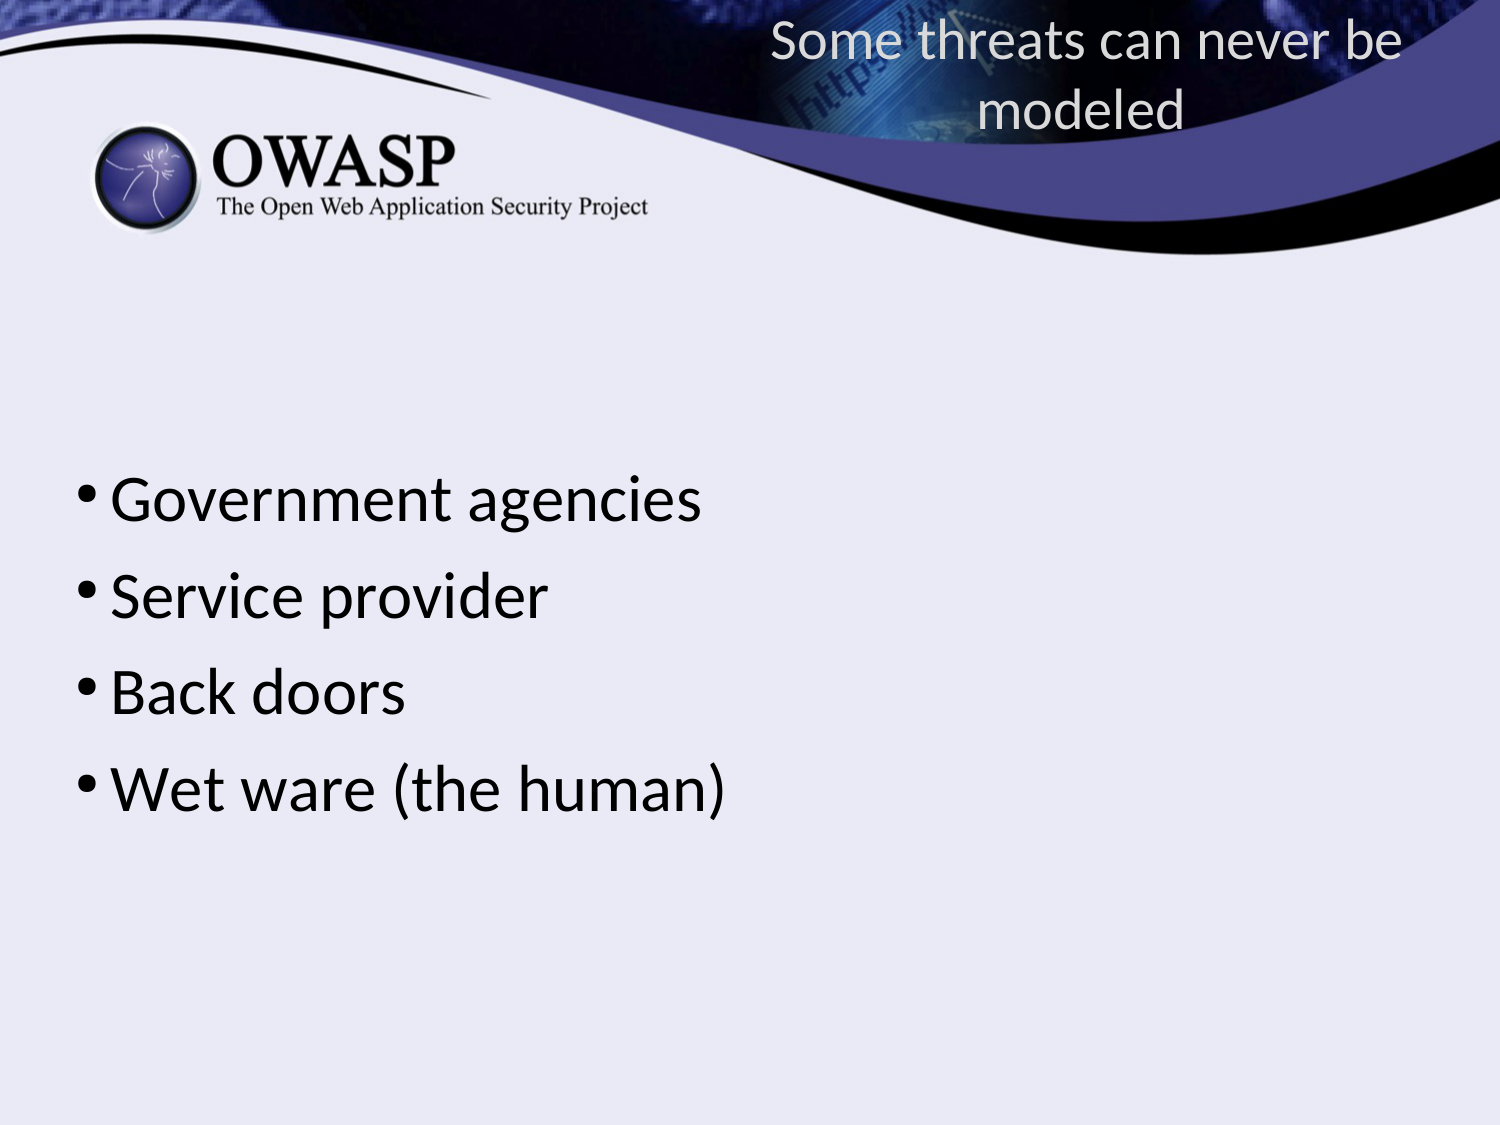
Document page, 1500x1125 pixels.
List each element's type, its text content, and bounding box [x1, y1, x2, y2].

title Some threats can never be modeled [699, 0, 1476, 149]
subtitle Government agencies Service provider Back doors Wet ware (the human) [75, 262, 1426, 1018]
picture [0, 0, 1500, 1125]
